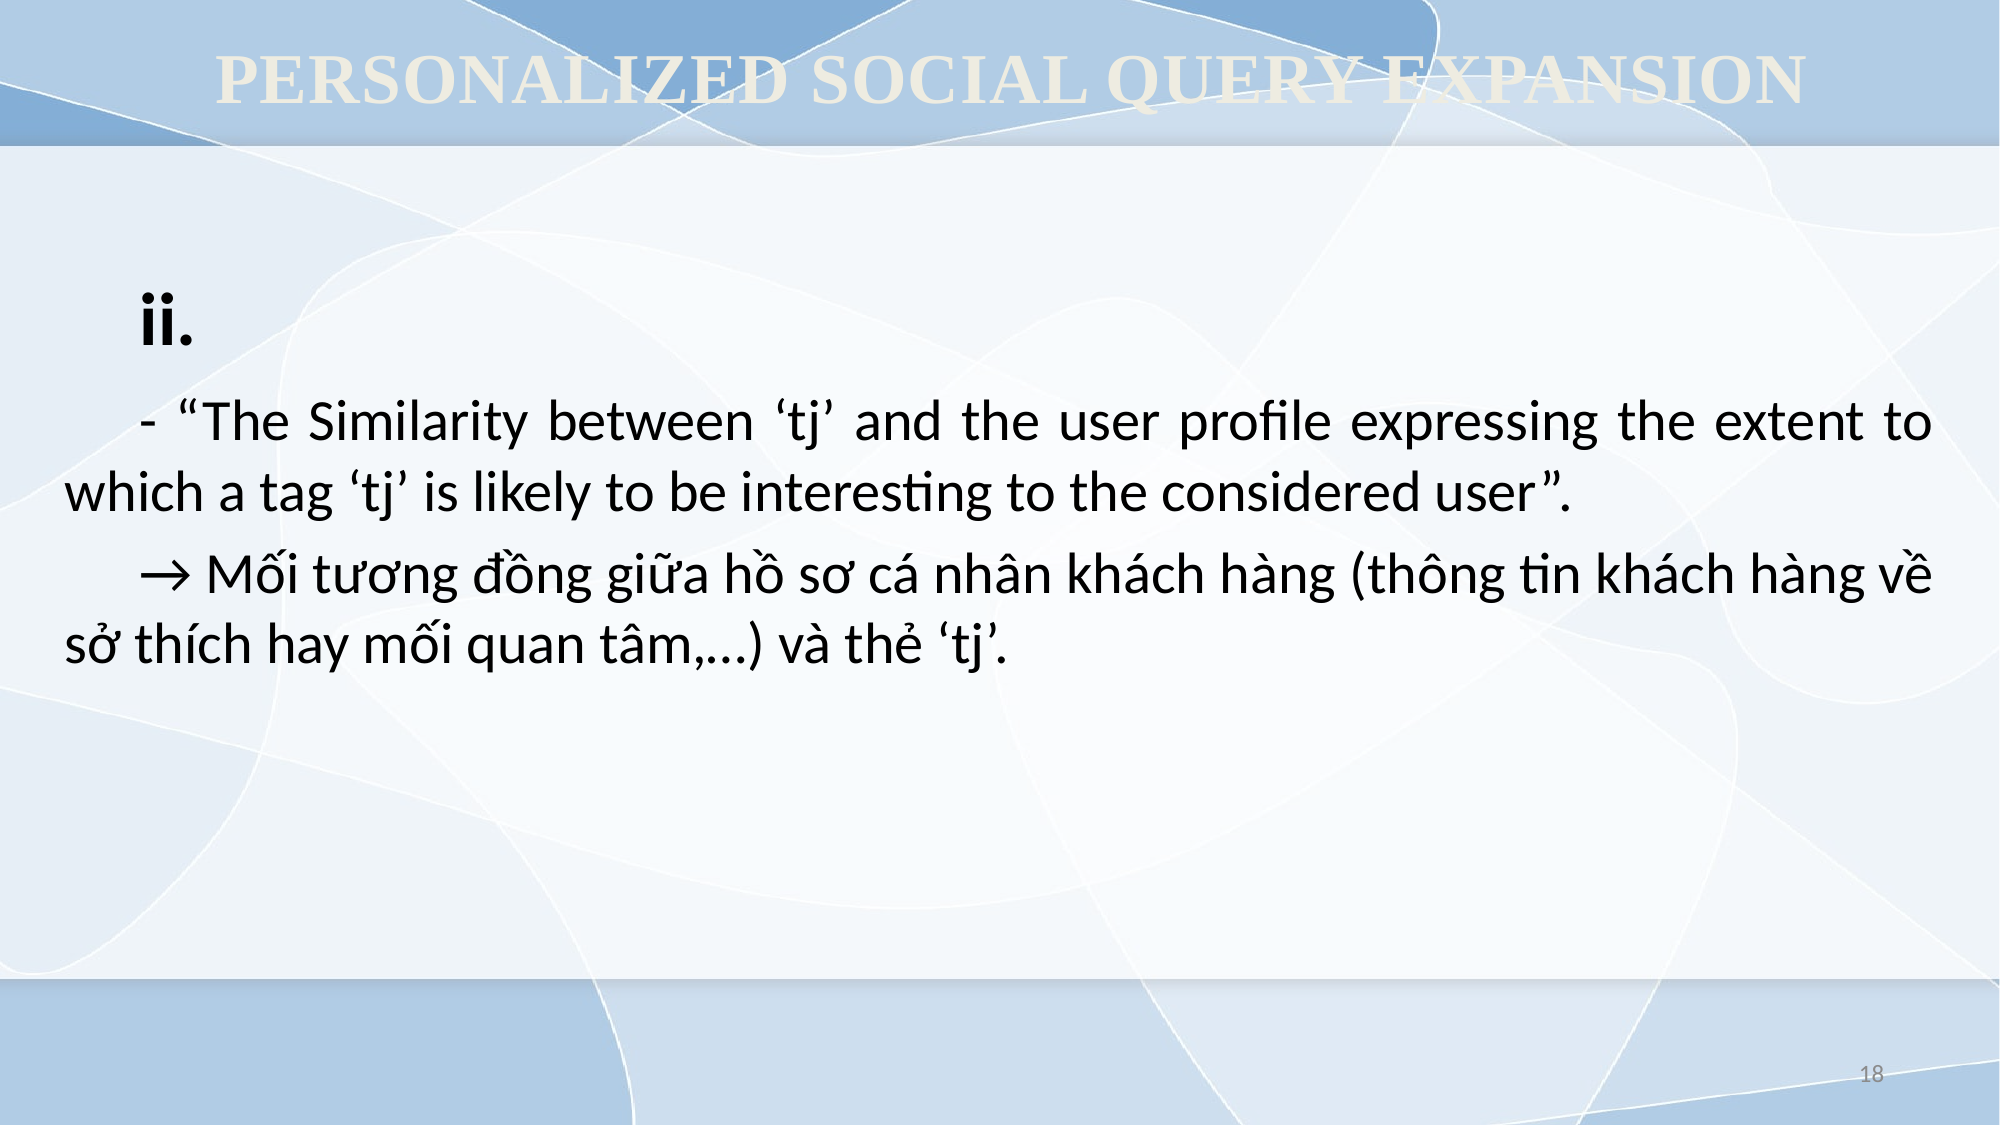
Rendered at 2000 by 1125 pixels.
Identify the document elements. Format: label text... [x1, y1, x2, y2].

slide_number <number> [1432, 1042, 1900, 1103]
title PERSONALIZED SOCIAL QUERY EXPANSION [24, 0, 2000, 150]
list ii. - “The Similarity between ‘tj’ and the user profile expressing the extent to which a tag ‘tj’ is likely to be interesting to the considered user”. → Mối tương đồng giữa hồ sơ cá nhân khách hàng (thông tin khách hàng về sở thích hay mối quan tâm,…) và thẻ ‘tj’. [49, 262, 1950, 925]
